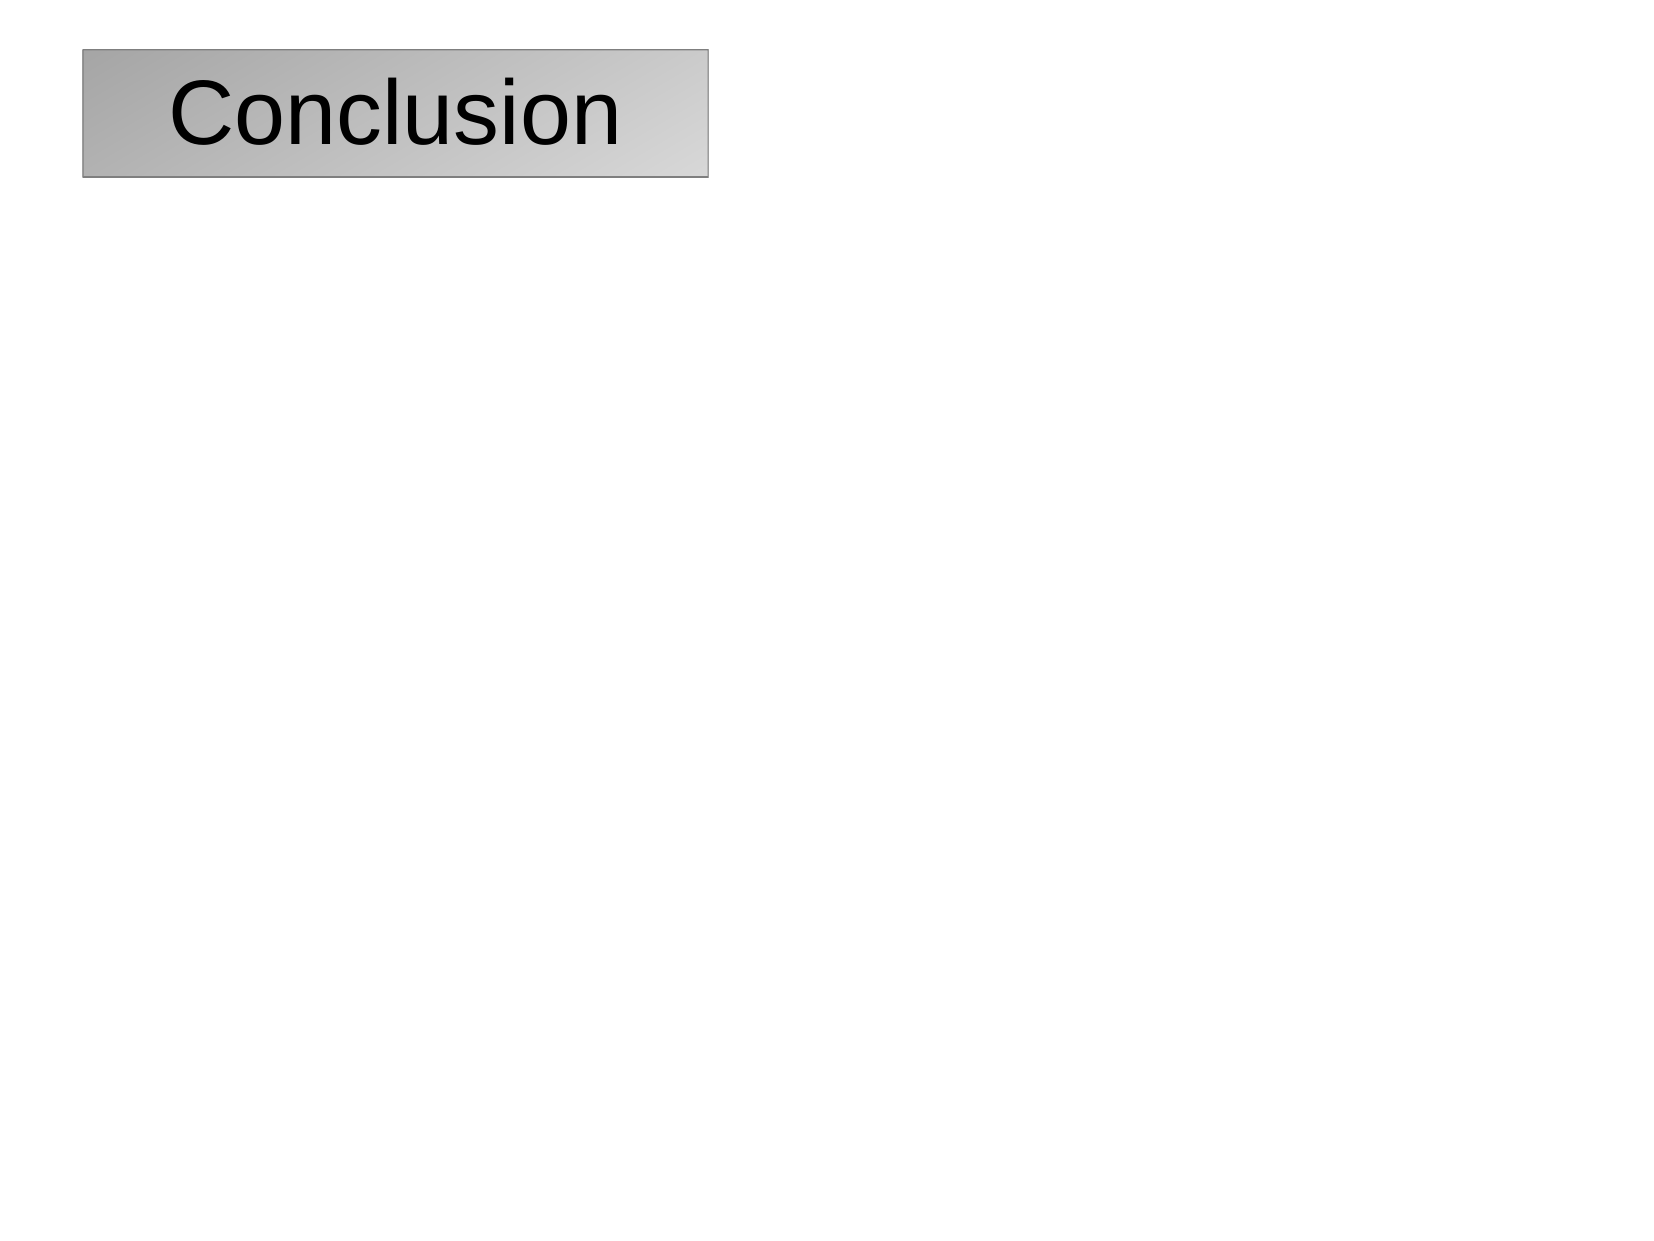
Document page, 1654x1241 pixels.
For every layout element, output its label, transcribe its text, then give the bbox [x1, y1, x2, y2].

title Conclusion [82, 49, 709, 178]
